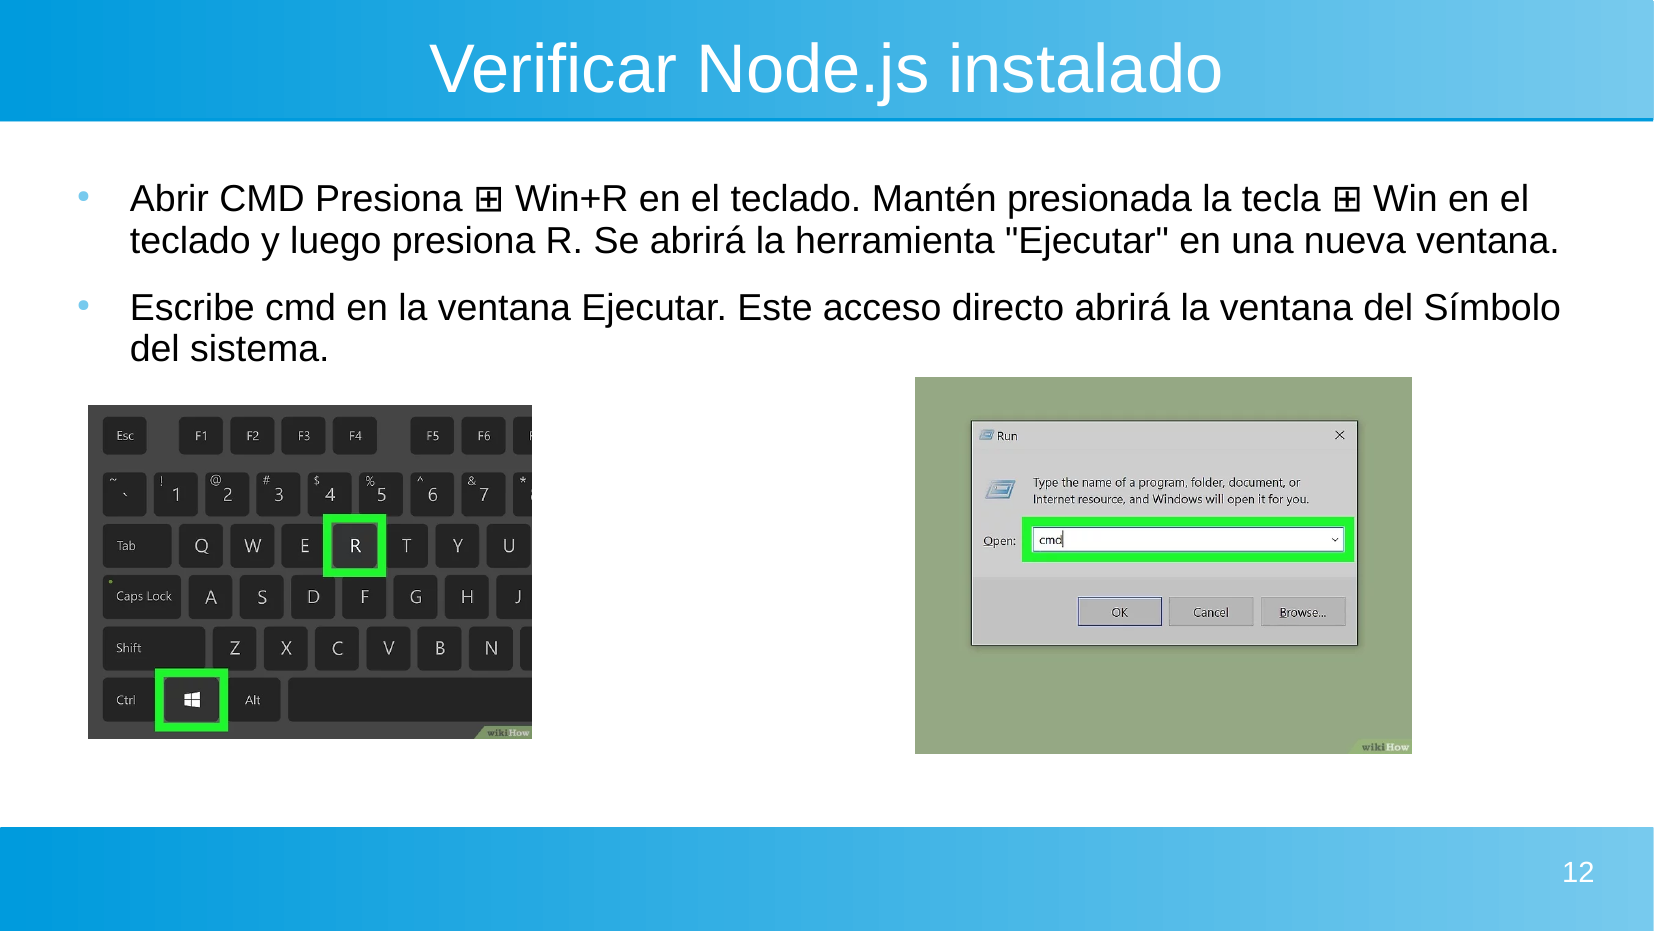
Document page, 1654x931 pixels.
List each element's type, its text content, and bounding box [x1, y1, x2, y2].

picture [88, 405, 532, 739]
list Abrir CMD Presiona ⊞ Win+R en el teclado. Mantén presionada la tecla ⊞ Win en el teclado y luego presiona R. Se abrirá la herramienta "Ejecutar" en una nueva ventana. Escribe cmd en la ventana Ejecutar. Este acceso directo abrirá la ventana del Símbolo del sistema. [59, 177, 1595, 768]
title Verificar Node.js instalado [59, 29, 1595, 108]
picture [915, 377, 1412, 754]
